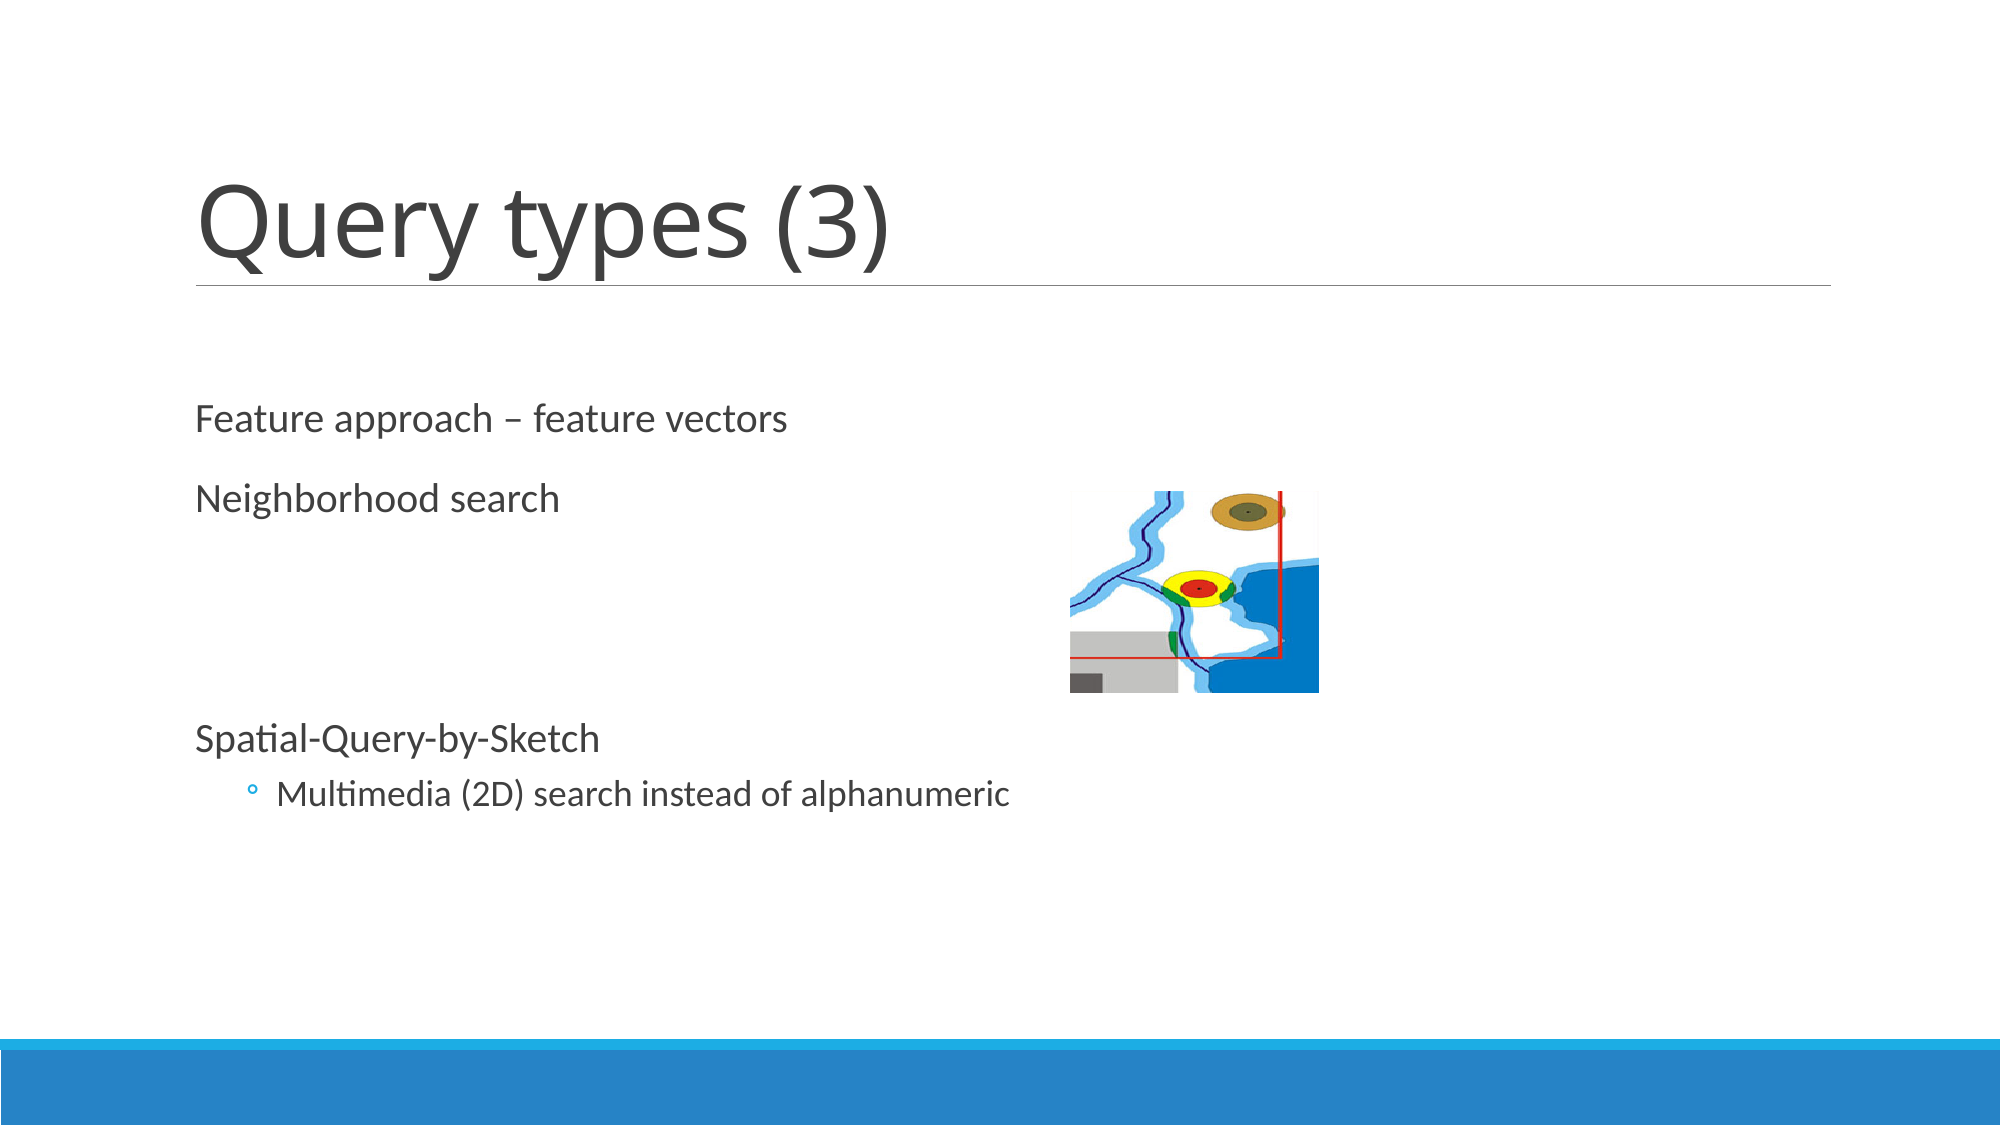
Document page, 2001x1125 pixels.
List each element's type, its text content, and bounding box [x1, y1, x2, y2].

list Feature approach – feature vectors Neighborhood search Spatial-Query-by-Sketch Multimedia (2D) search instead of alphanumeric [180, 302, 1831, 963]
picture [1070, 491, 1319, 693]
title Query types (3) [180, 47, 1831, 286]
